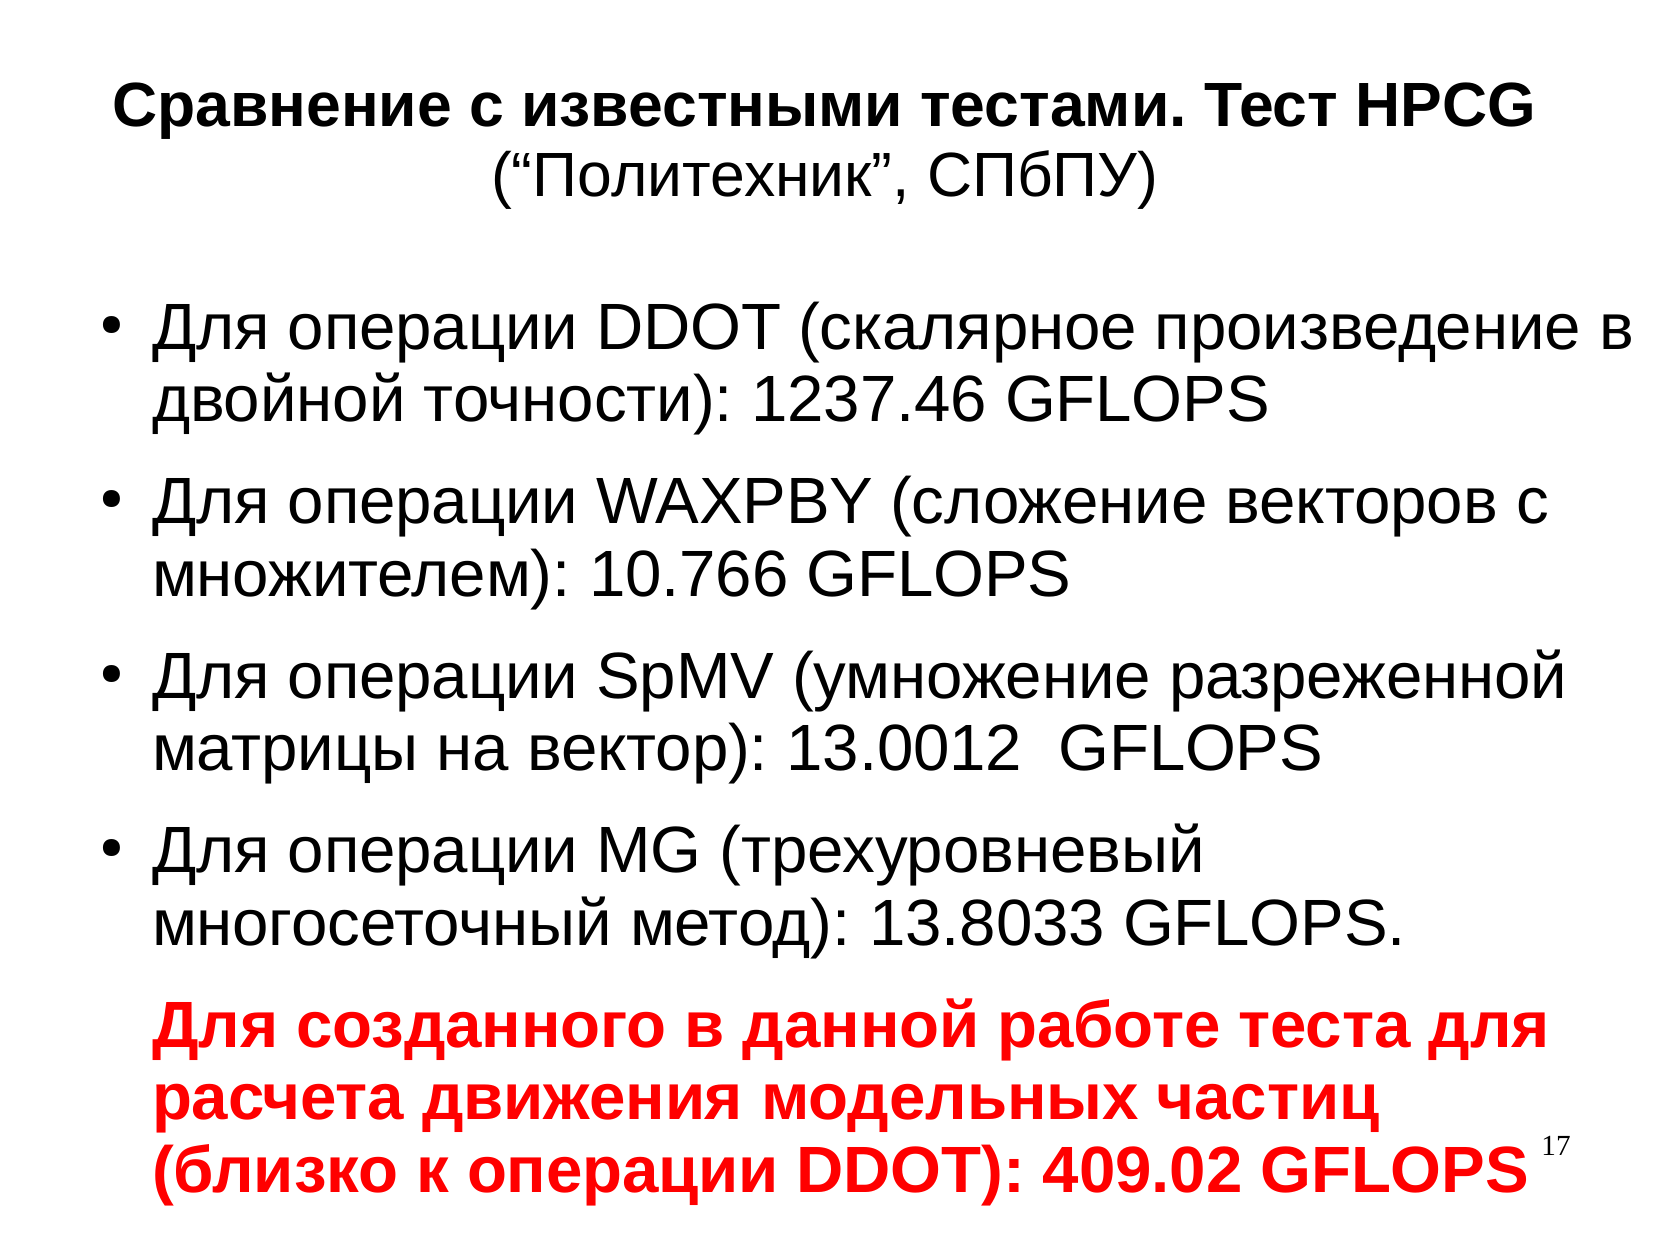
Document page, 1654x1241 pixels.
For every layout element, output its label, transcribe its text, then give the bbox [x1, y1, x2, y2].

list Для операции DDOT (скалярное произведение в двойной точности): 1237.46 GFLOPS Для операции WAXPBY (сложение векторов с множителем): 10.766 GFLOPS Для операции SpMV (умножение разреженной матрицы на вектор): 13.0012 GFLOPS Для операции MG (трехуровневый многосеточный метод): 13.8033 GFLOPS. Для созданного в данной работе теста для расчета движения модельных частиц (близко к операции DDOT): 409.02 GFLOPS [82, 290, 1636, 1216]
title Сравнение с известными тестами. Тест HPCG (“Политехник”, СПбПУ) [15, 0, 1636, 210]
